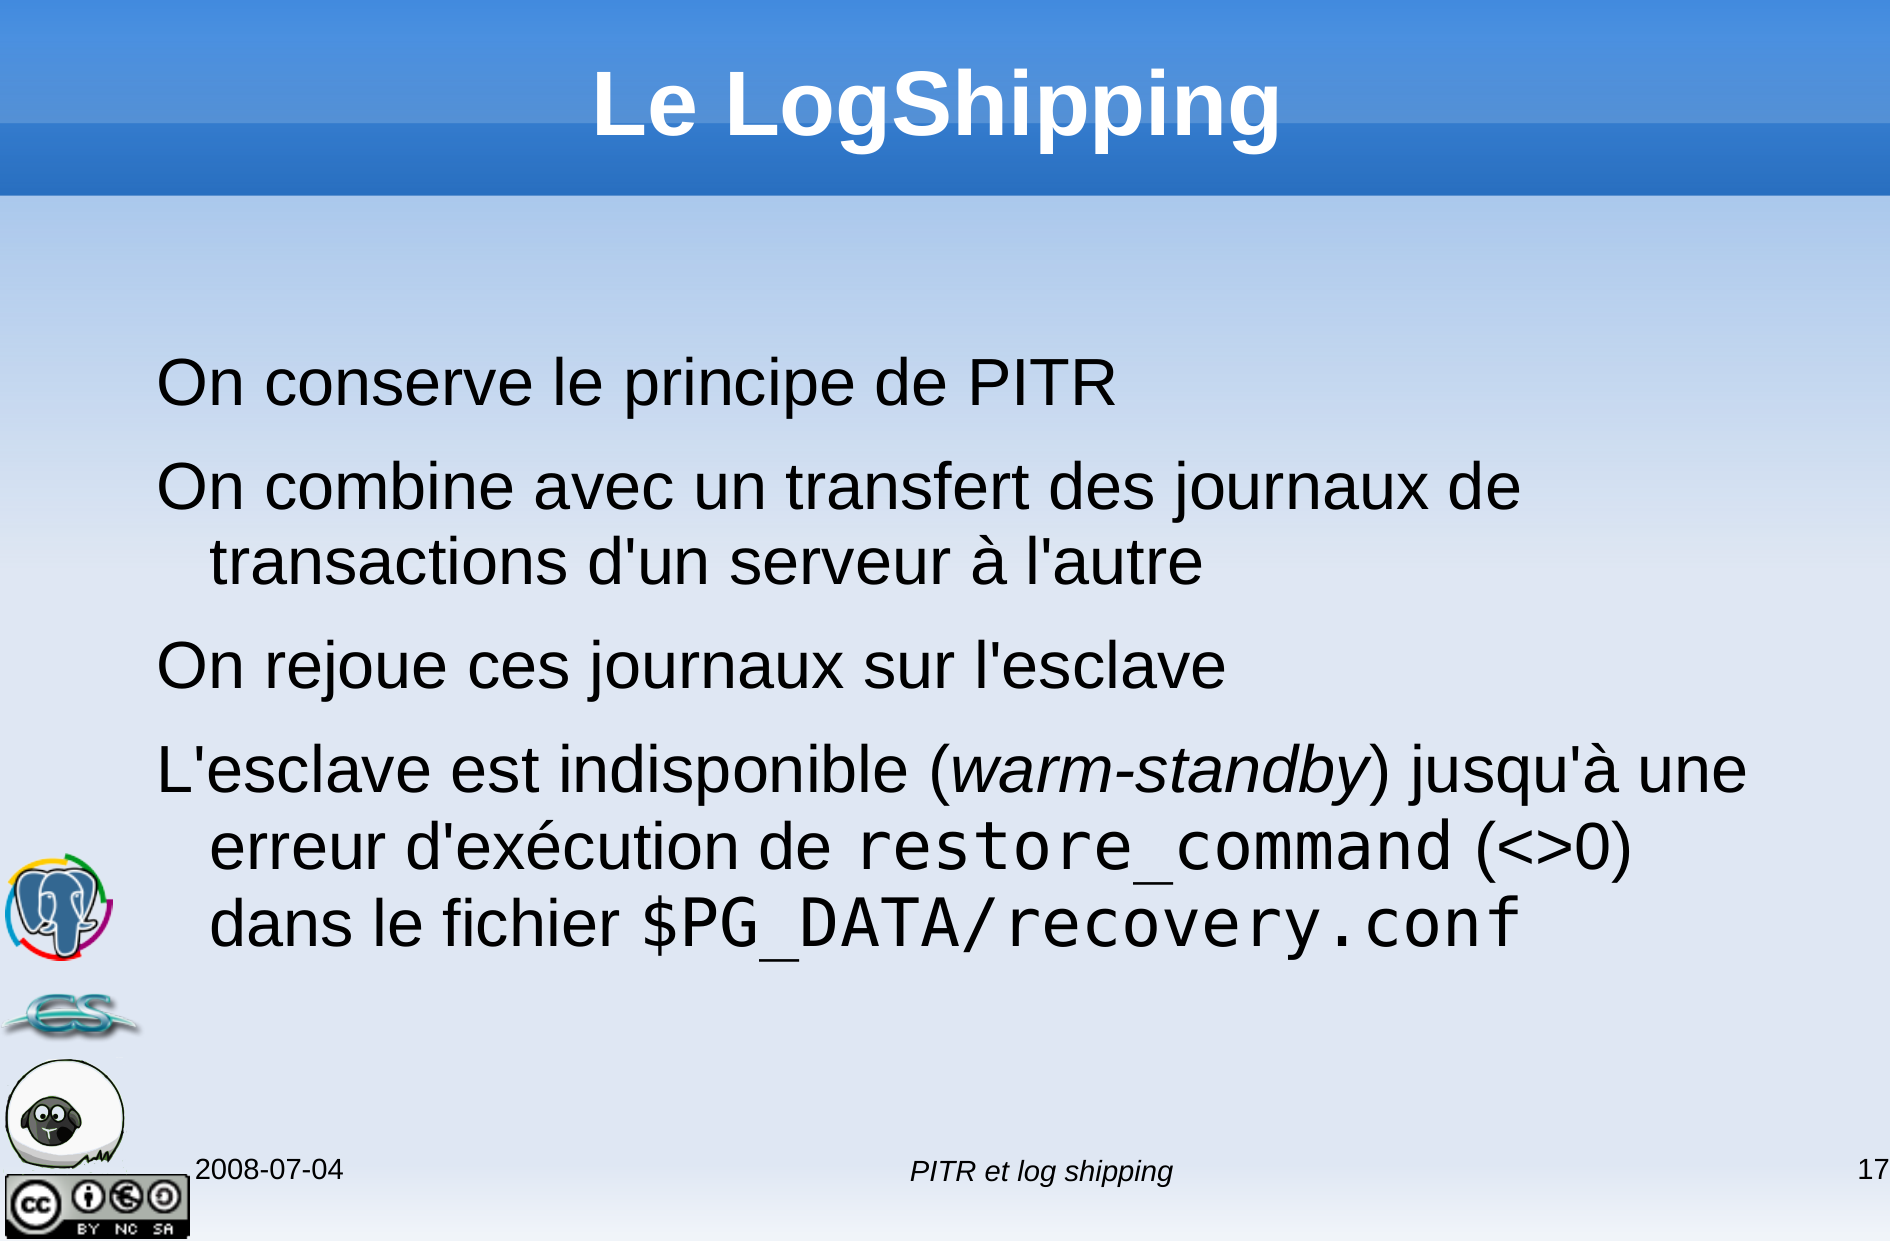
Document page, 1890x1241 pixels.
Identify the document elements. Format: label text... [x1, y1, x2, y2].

picture [0, 0, 1890, 1241]
list On conserve le principe de PITR On combine avec un transfert des journaux de transactions d'un serveur à l'autre On rejoue ces journaux sur l'esclave L'esclave est indisponible (warm-standby) jusqu'à une erreur d'exécution de restore_command (<>0) dans le fichier $PG_DATA/recovery.conf [138, 344, 1753, 1127]
title Le LogShipping [87, 0, 1789, 208]
